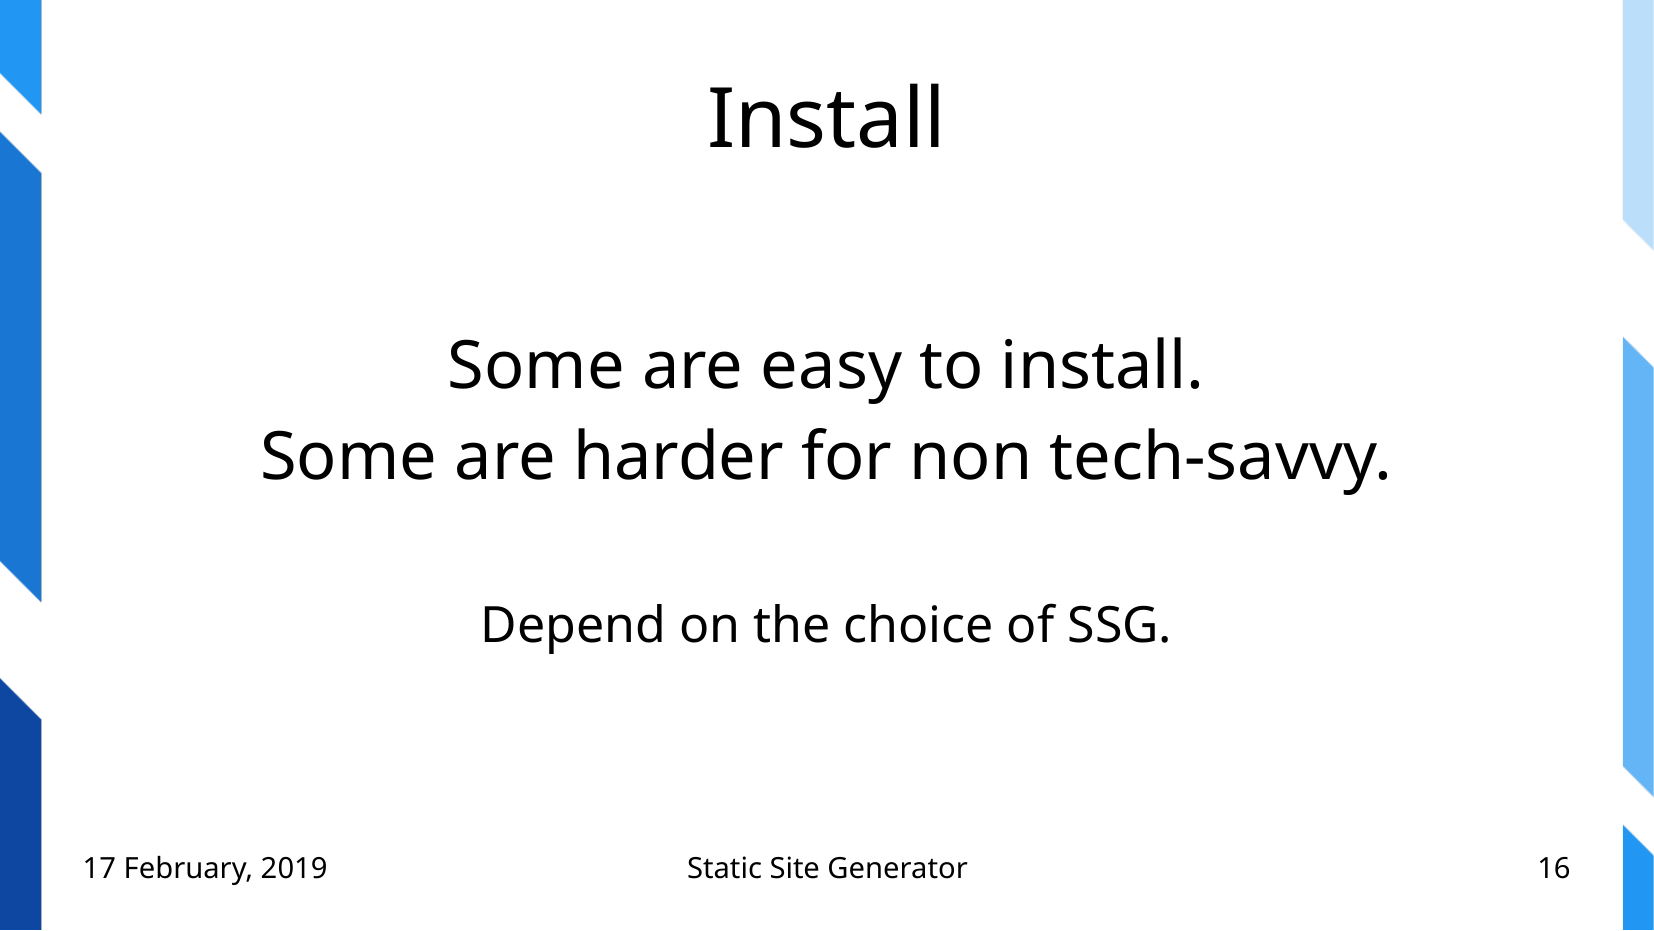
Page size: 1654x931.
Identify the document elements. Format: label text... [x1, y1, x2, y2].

subtitle Some are easy to install. Some are harder for non tech-savvy. Depend on the choice of SSG. [82, 217, 1571, 758]
picture [0, 0, 1654, 930]
title Install [82, 37, 1571, 193]
